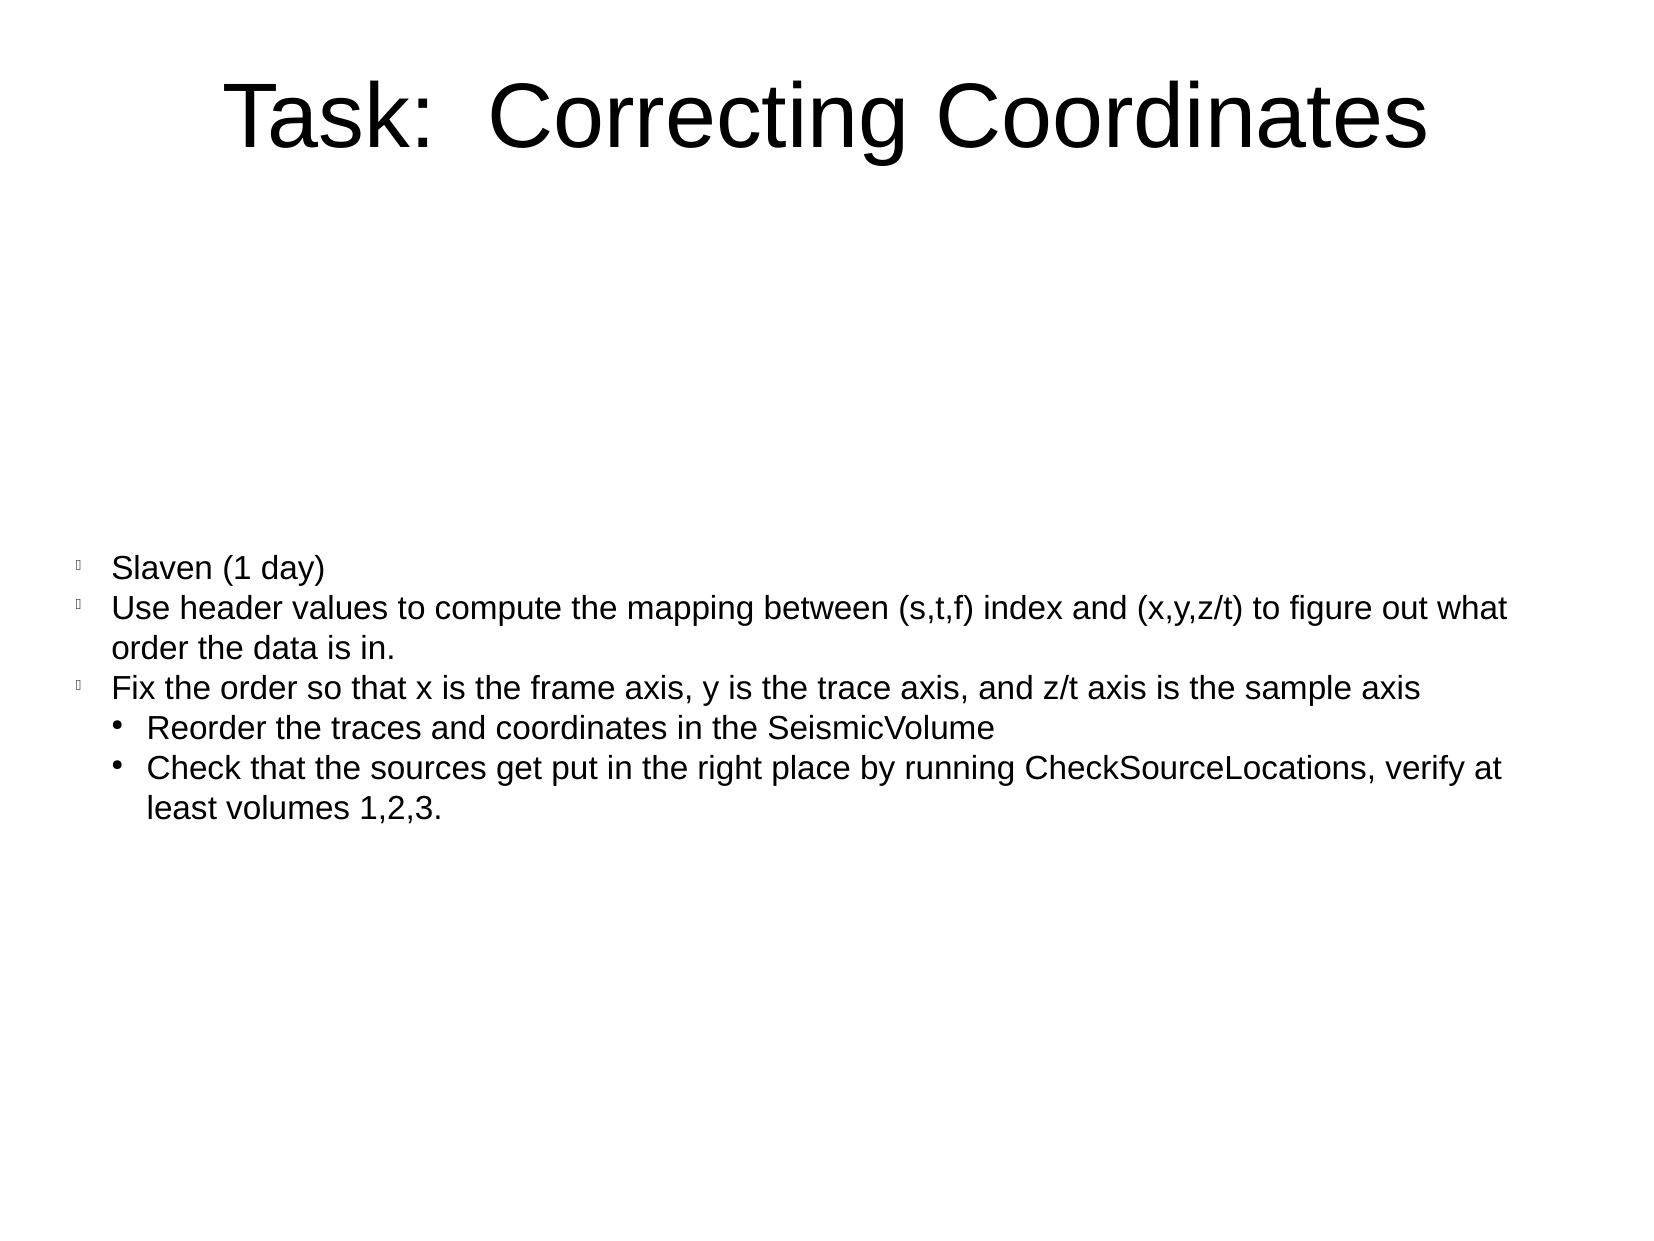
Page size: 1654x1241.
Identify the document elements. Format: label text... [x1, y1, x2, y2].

text_box Task: Correcting Coordinates [82, 7, 1571, 215]
text_box Slaven (1 day) Use header values to compute the mapping between (s,t,f) index and (x,y,z/t) to figure out what order the data is in. Fix the order so that x is the frame axis, y is the trace axis, and z/t axis is the sample axis Reorder the traces and coordinates in the SeismicVolume Check that the sources get put in the right place by running CheckSourceLocations, verify at least volumes 1,2,3. [75, 168, 1562, 1205]
